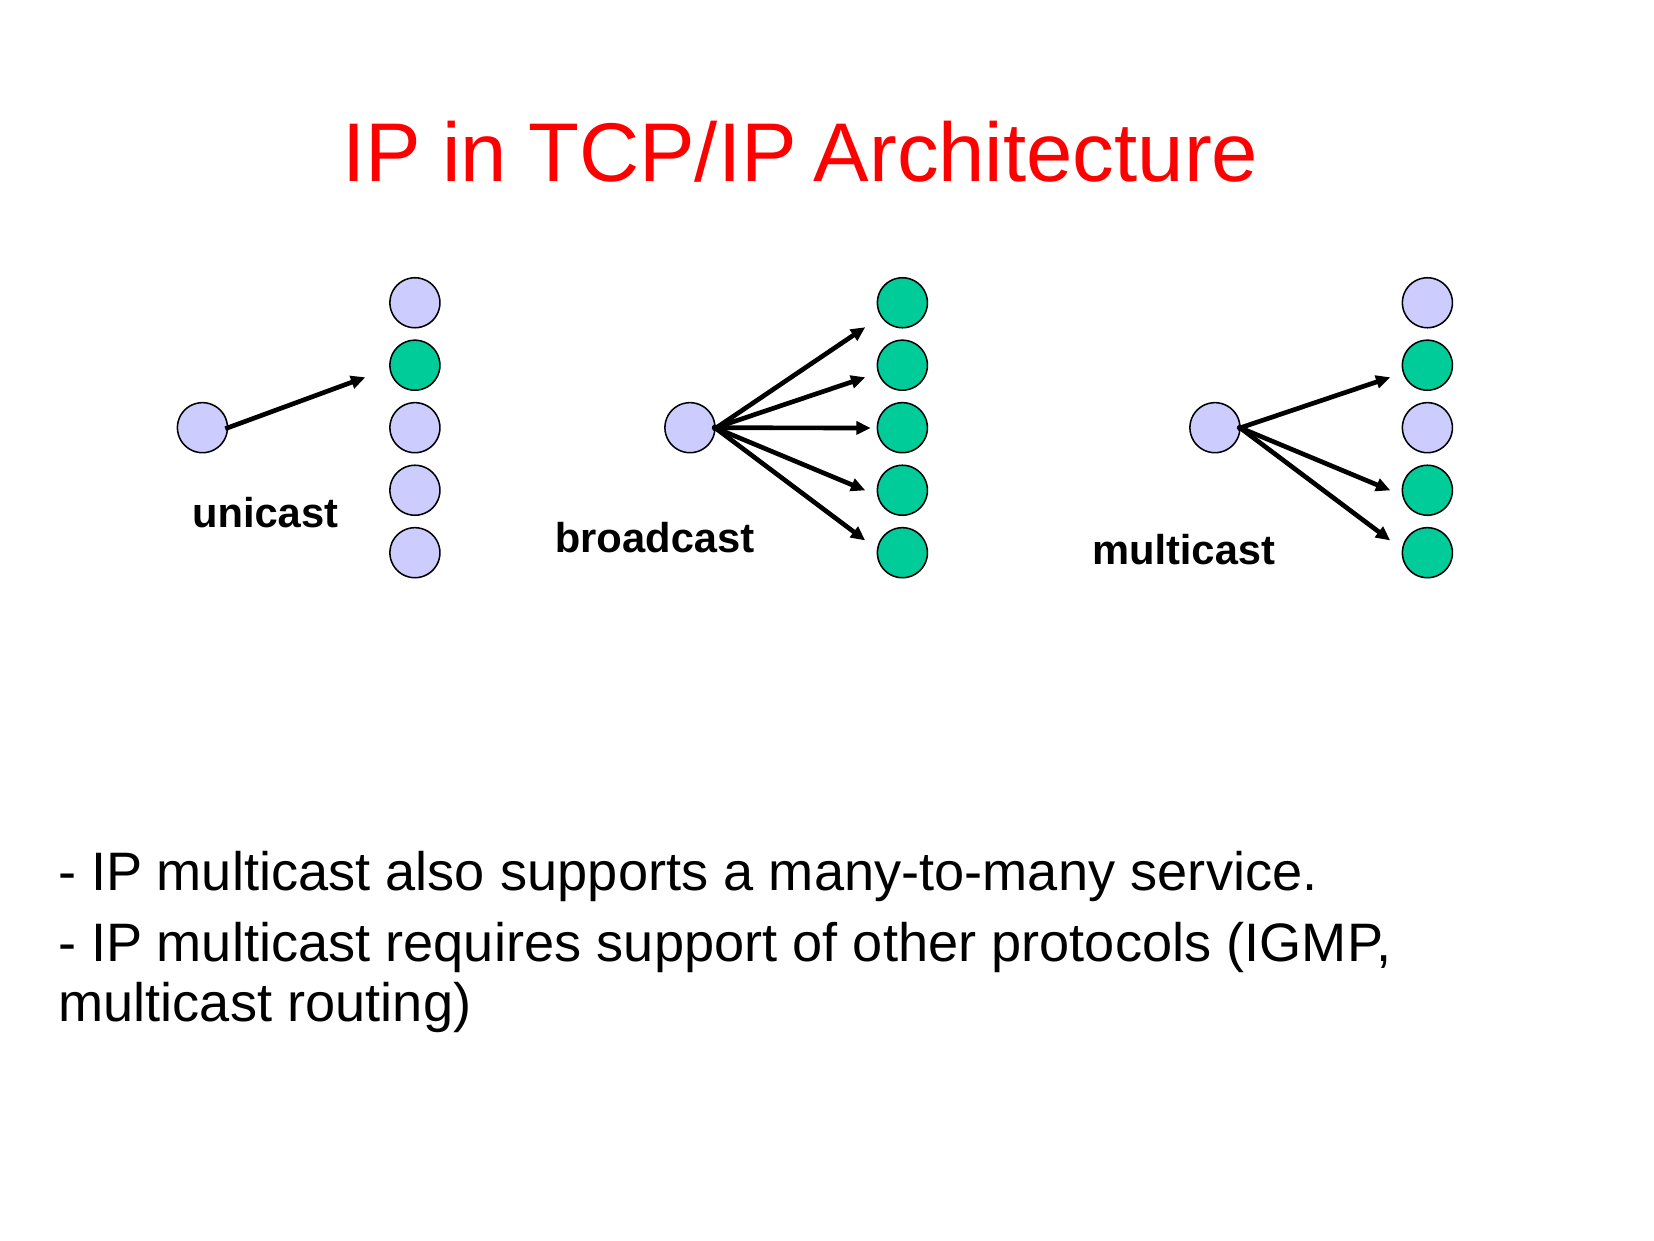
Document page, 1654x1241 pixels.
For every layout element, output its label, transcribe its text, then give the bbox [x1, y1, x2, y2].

text_box [389, 402, 440, 453]
text_box multicast [1077, 515, 1328, 581]
text_box [389, 527, 440, 578]
title IP in TCP/IP Architecture [0, 49, 1654, 257]
text_box [1189, 402, 1240, 453]
text_box [1402, 402, 1453, 453]
text_box unicast [177, 477, 378, 544]
text_box [664, 402, 715, 453]
text_box - IP multicast also supports a many-to-many service. - IP multicast requires support of other protocols (IGMP, multicast routing) [58, 841, 1536, 1035]
text_box broadcast [539, 502, 791, 569]
text_box [389, 465, 440, 516]
text_box [389, 277, 440, 328]
text_box [177, 402, 228, 453]
text_box [1402, 277, 1453, 328]
